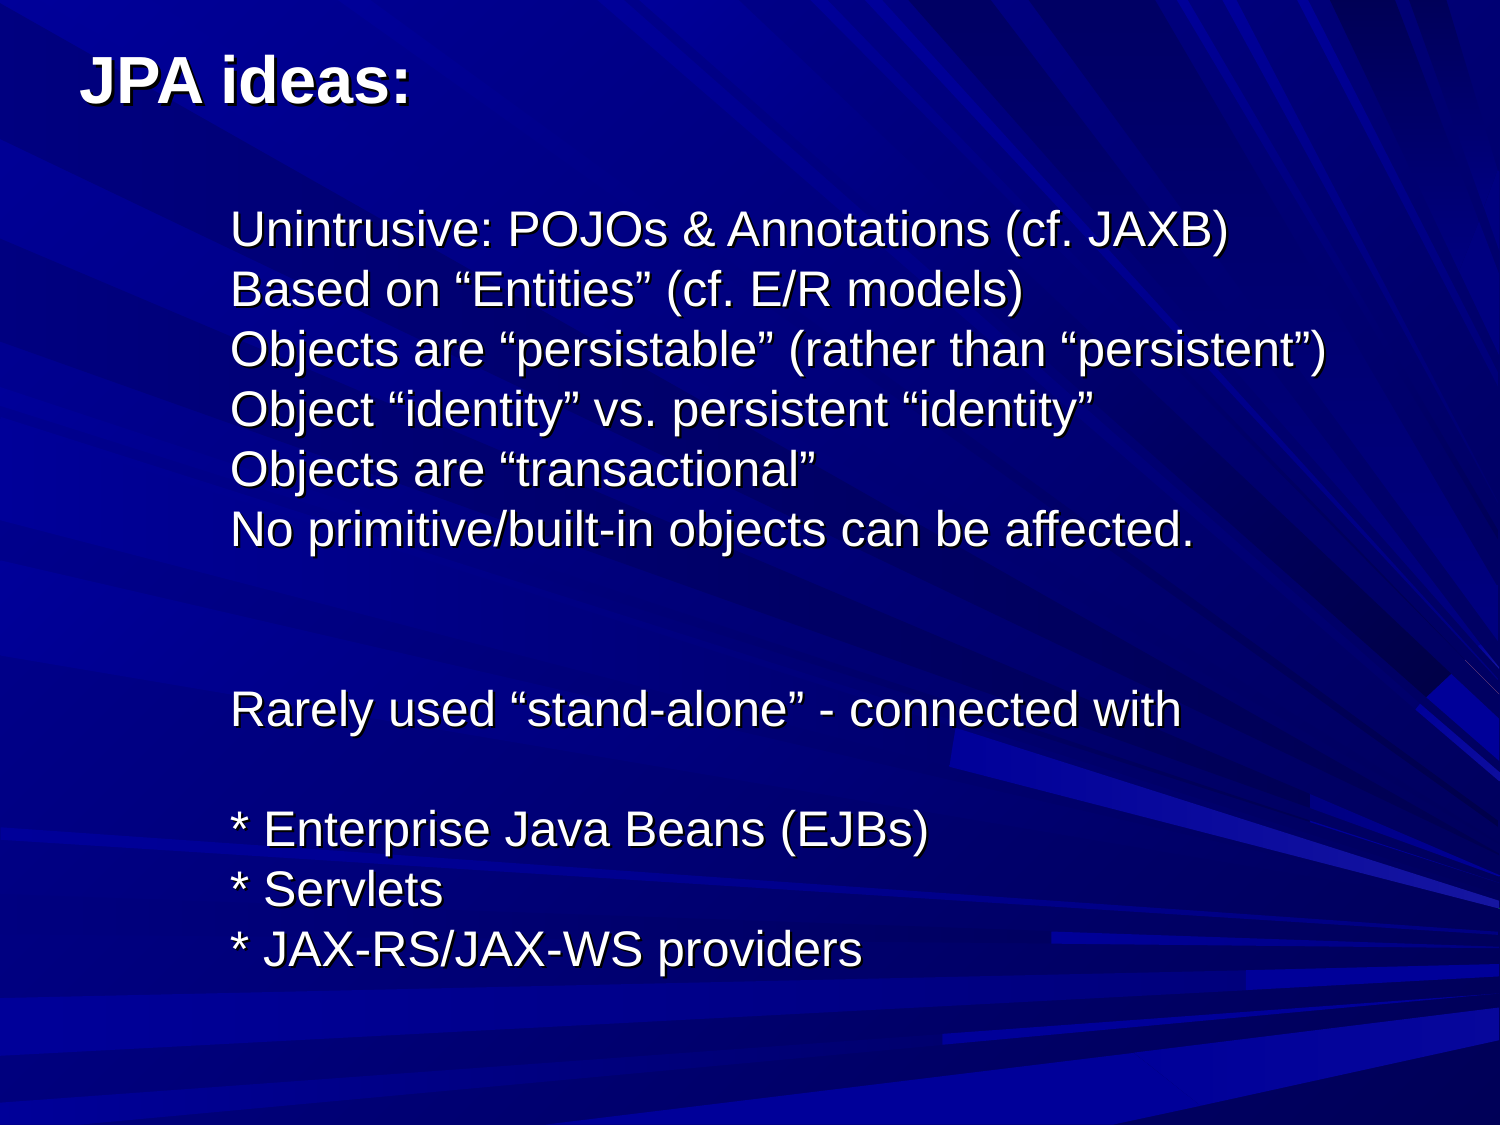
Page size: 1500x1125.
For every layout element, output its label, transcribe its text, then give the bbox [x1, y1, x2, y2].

title JPA ideas: Unintrusive: POJOs & Annotations (cf. JAXB) Based on “Entities” (cf. E/R models) Objects are “persistable” (rather than “persistent”) Object “identity” vs. persistent “identity” Objects are “transactional” No primitive/built-in objects can be affected. Rarely used “stand-alone” - connected with * Enterprise Java Beans (EJBs) * Servlets * JAX-RS/JAX-WS providers [65, 28, 1416, 1125]
